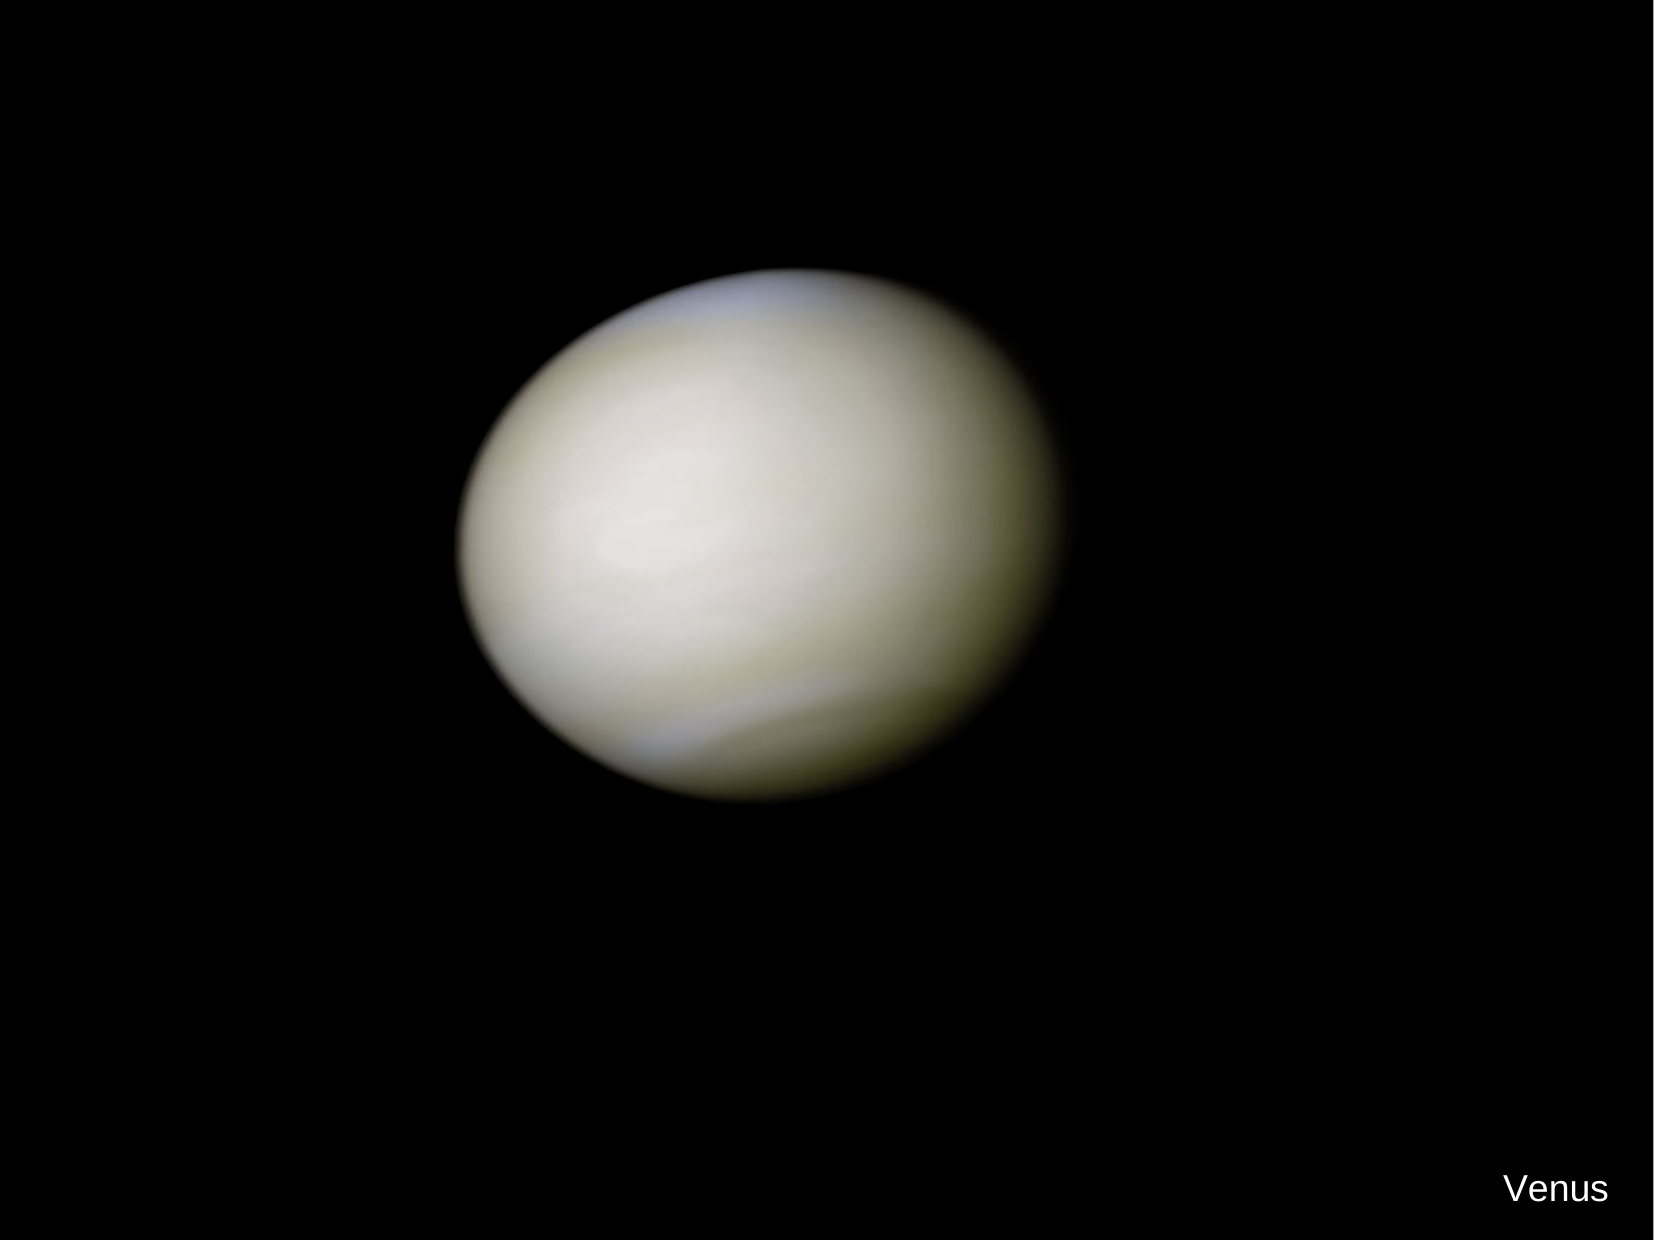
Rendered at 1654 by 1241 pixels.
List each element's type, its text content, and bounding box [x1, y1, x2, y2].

text_box Venus [0, 1163, 1624, 1221]
picture [436, 252, 1231, 826]
